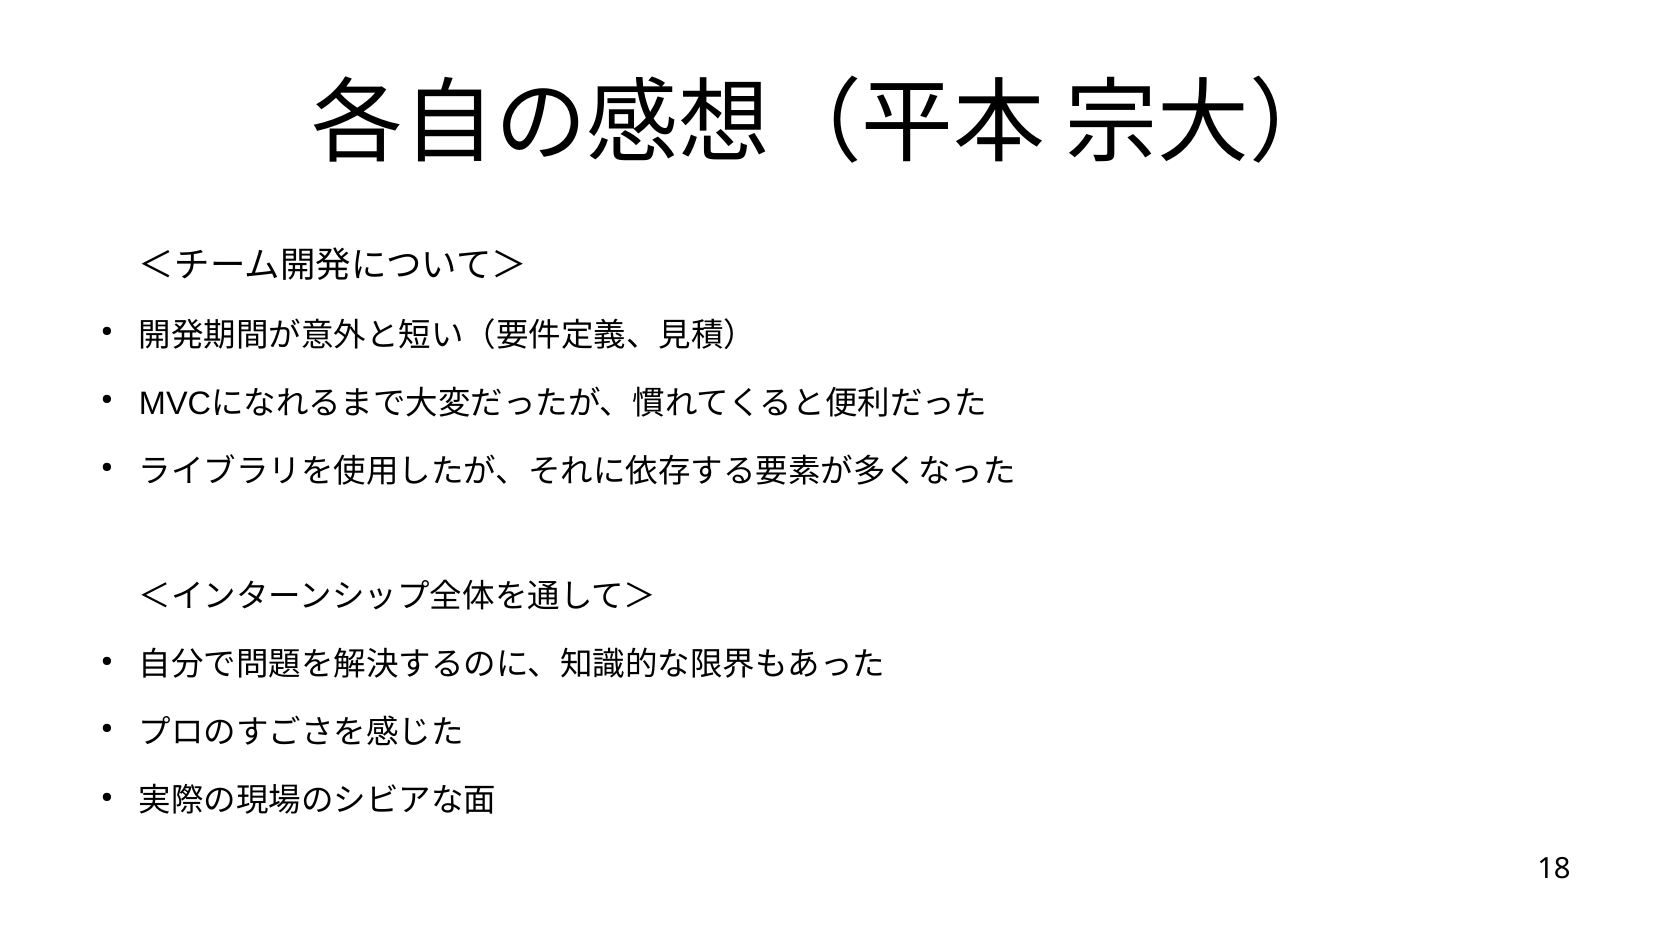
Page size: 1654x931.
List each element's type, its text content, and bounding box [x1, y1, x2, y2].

title 各自の感想（平本 宗大） [82, 37, 1571, 193]
list ＜チーム開発について＞ 開発期間が意外と短い（要件定義、見積） MVCになれるまで大変だったが、慣れてくると便利だった ライブラリを使用したが、それに依存する要素が多くなった ＜インターンシップ全体を通して＞ 自分で問題を解決するのに、知識的な限界もあった プロのすごさを感じた 実際の現場のシビアな面 [88, 236, 1625, 827]
